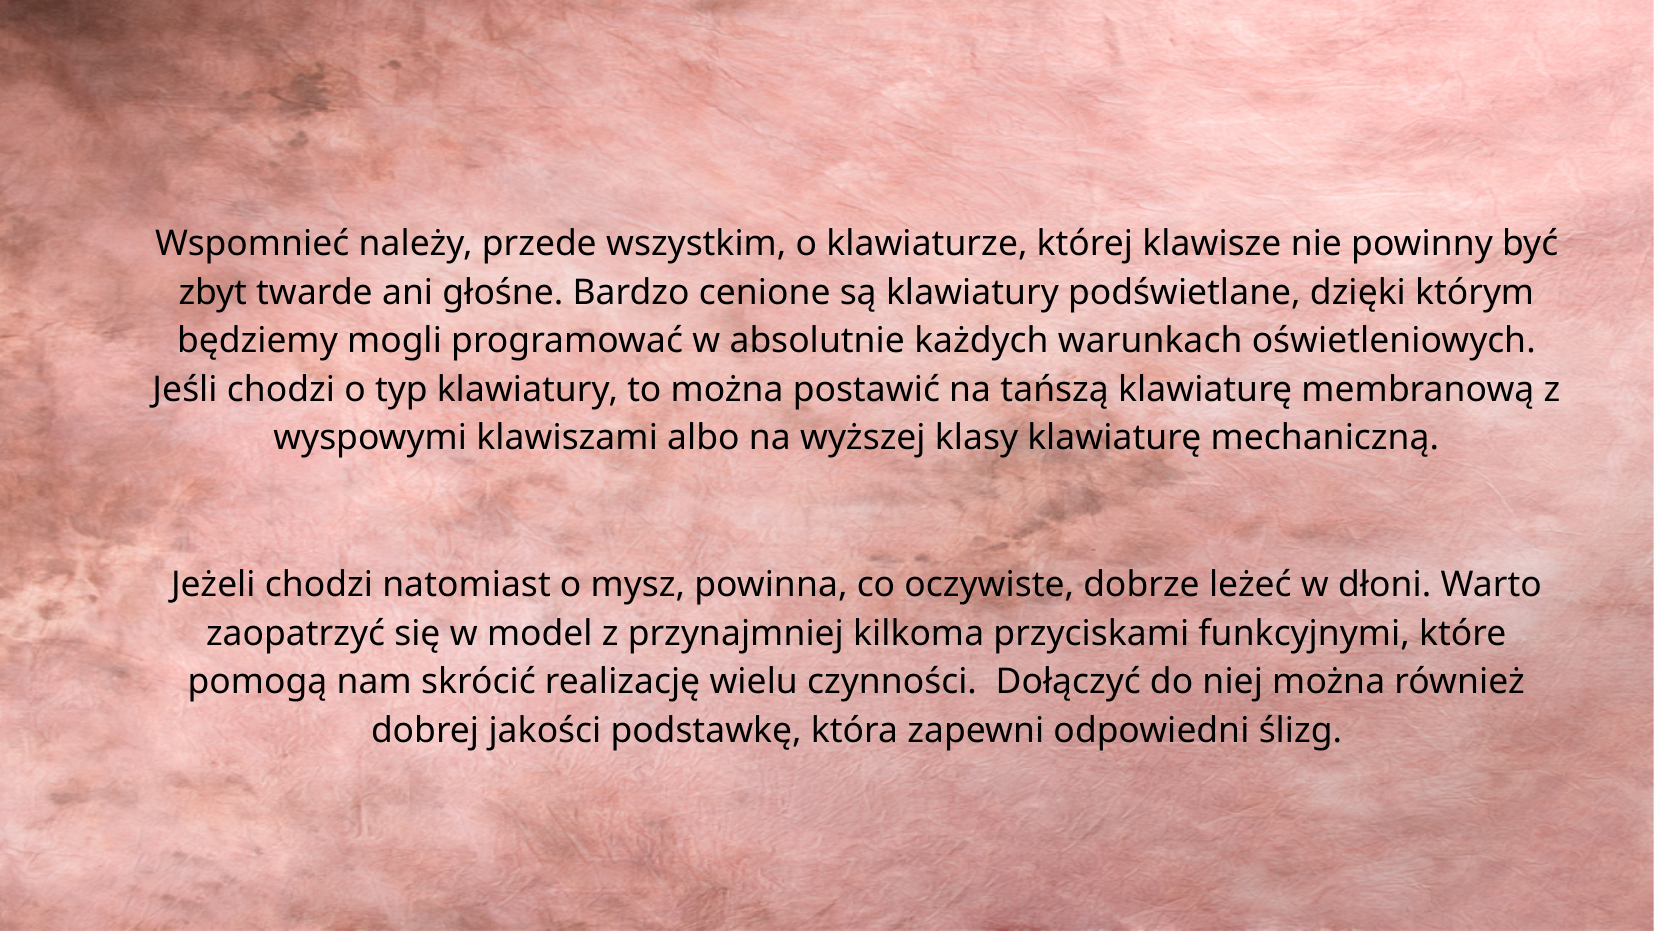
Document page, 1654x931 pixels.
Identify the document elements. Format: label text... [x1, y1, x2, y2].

picture [0, 0, 1654, 931]
list Wspomnieć należy, przede wszystkim, o klawiaturze, której klawisze nie powinny być zbyt twarde ani głośne. Bardzo cenione są klawiatury podświetlane, dzięki którym będziemy mogli programować w absolutnie każdych warunkach oświetleniowych. Jeśli chodzi o typ klawiatury, to można postawić na tańszą klawiaturę membranową z wyspowymi klawiszami albo na wyższej klasy klawiaturę mechaniczną. Jeżeli chodzi natomiast o mysz, powinna, co oczywiste, dobrze leżeć w dłoni. Warto zaopatrzyć się w model z przynajmniej kilkoma przyciskami funkcyjnymi, które pomogą nam skrócić realizację wielu czynności. Dołączyć do niej można również dobrej jakości podstawkę, która zapewni odpowiedni ślizg. [82, 217, 1571, 758]
